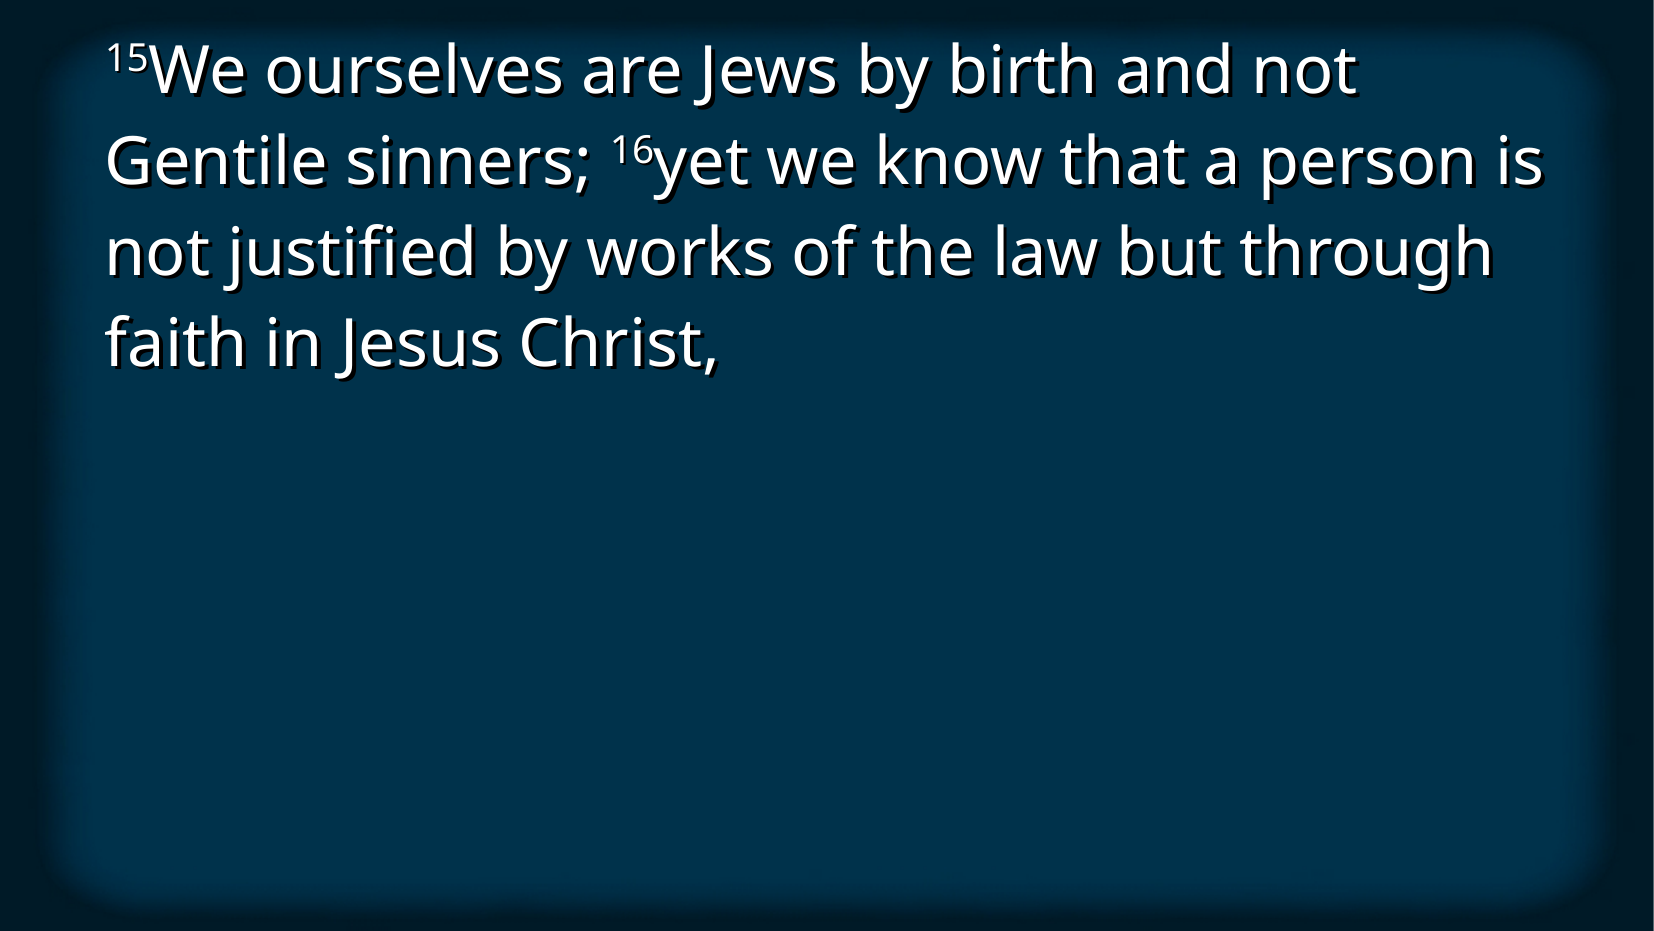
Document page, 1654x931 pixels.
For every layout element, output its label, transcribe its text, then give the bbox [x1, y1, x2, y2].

text_box 15We ourselves are Jews by birth and not Gentile sinners; 16yet we know that a person is not justified by works of the law but through faith in Jesus Christ, [90, 15, 1576, 385]
picture [0, 0, 1654, 931]
